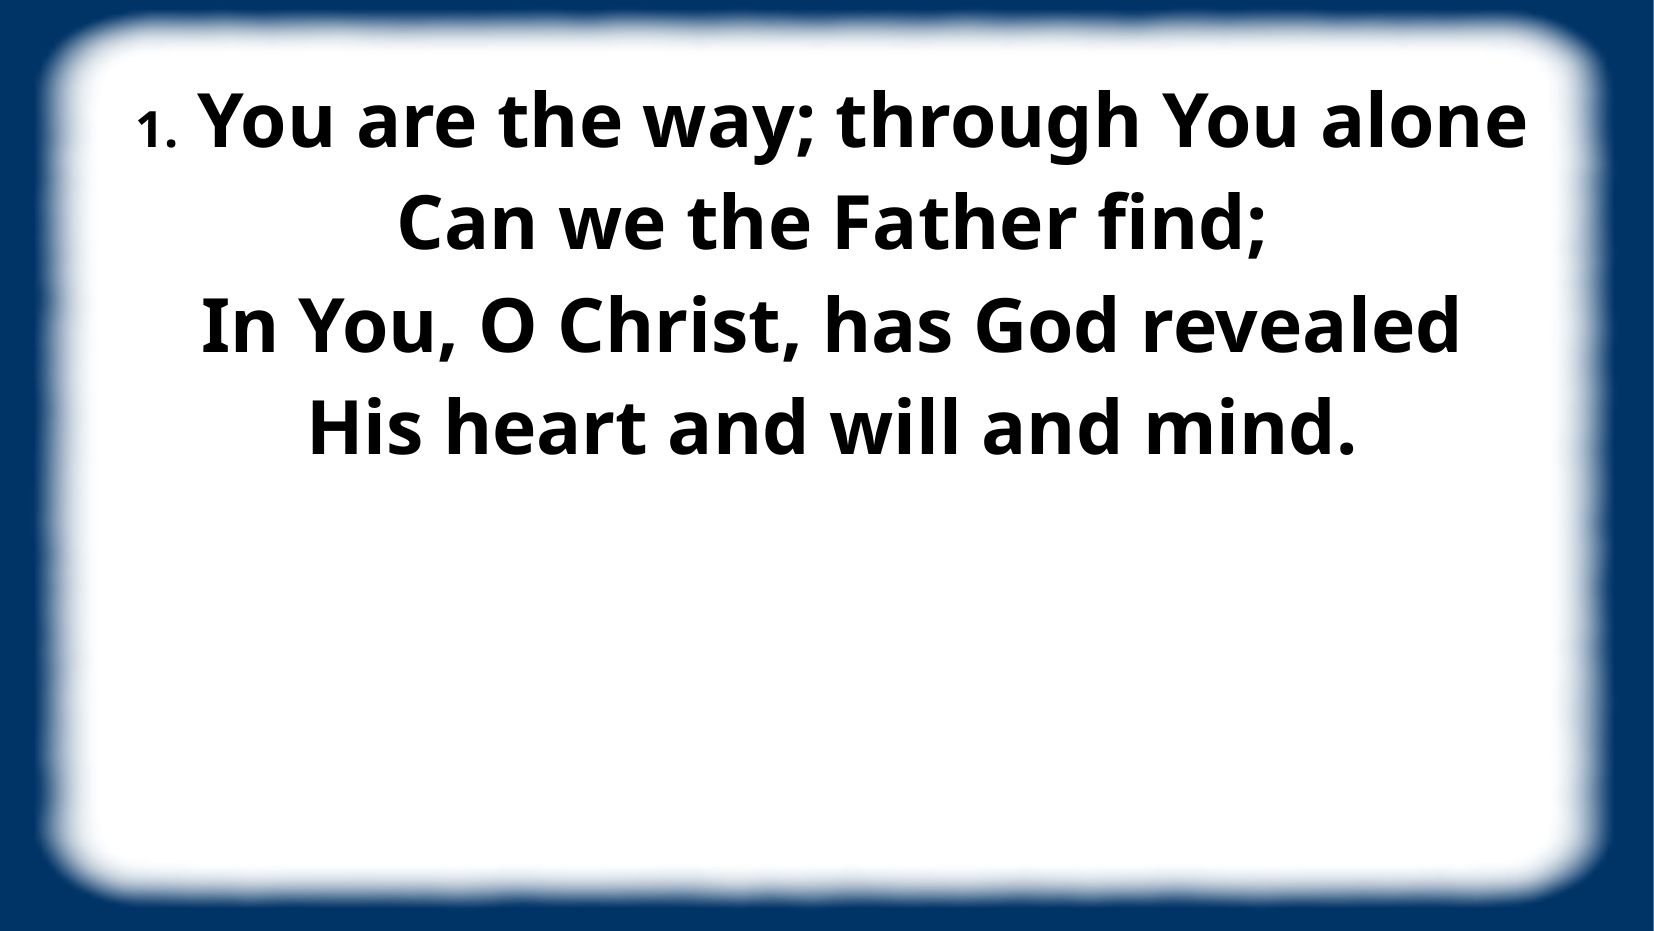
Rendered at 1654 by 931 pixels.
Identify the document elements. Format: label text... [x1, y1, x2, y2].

text_box 1. You are the way; through You alone Can we the Father find; In You, O Christ, has God revealed His heart and will and mind. [90, 60, 1576, 475]
picture [0, 0, 1654, 931]
